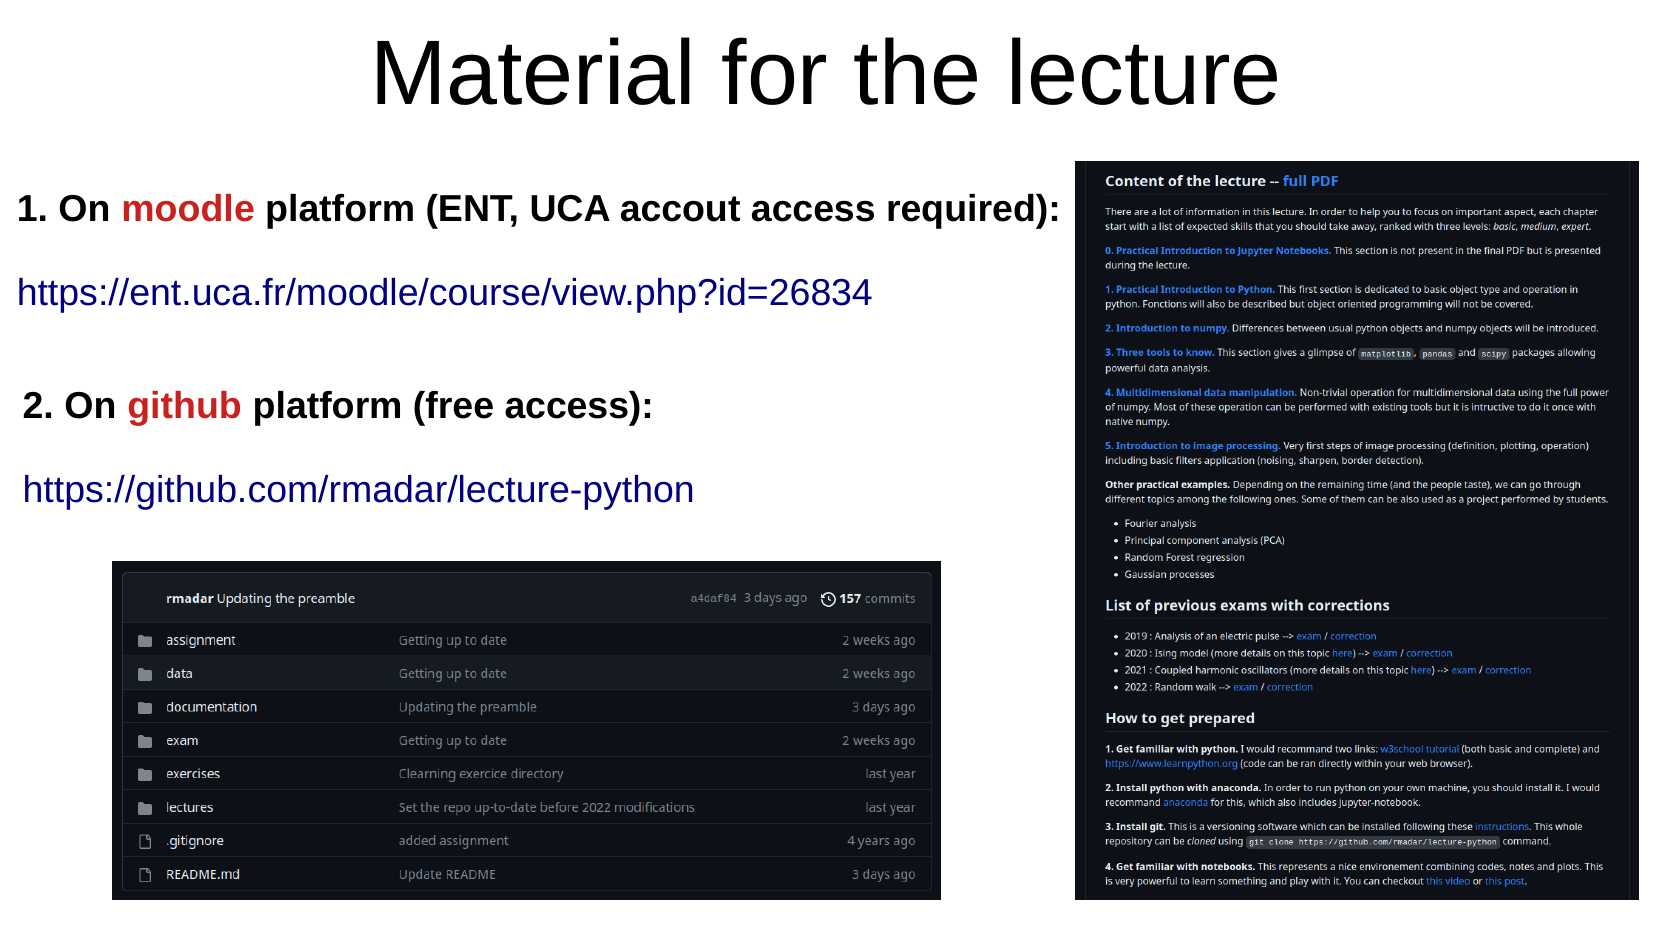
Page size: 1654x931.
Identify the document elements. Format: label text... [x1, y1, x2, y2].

picture [1075, 161, 1639, 901]
title Material for the lecture [82, 0, 1571, 151]
text_box 2. On github platform (free access): https://github.com/rmadar/lecture-python [7, 377, 1075, 518]
picture [112, 561, 941, 901]
text_box 1. On moodle platform (ENT, UCA accout access required): https://ent.uca.fr/moodle/course/view.php?id=26834 [2, 179, 1075, 321]
